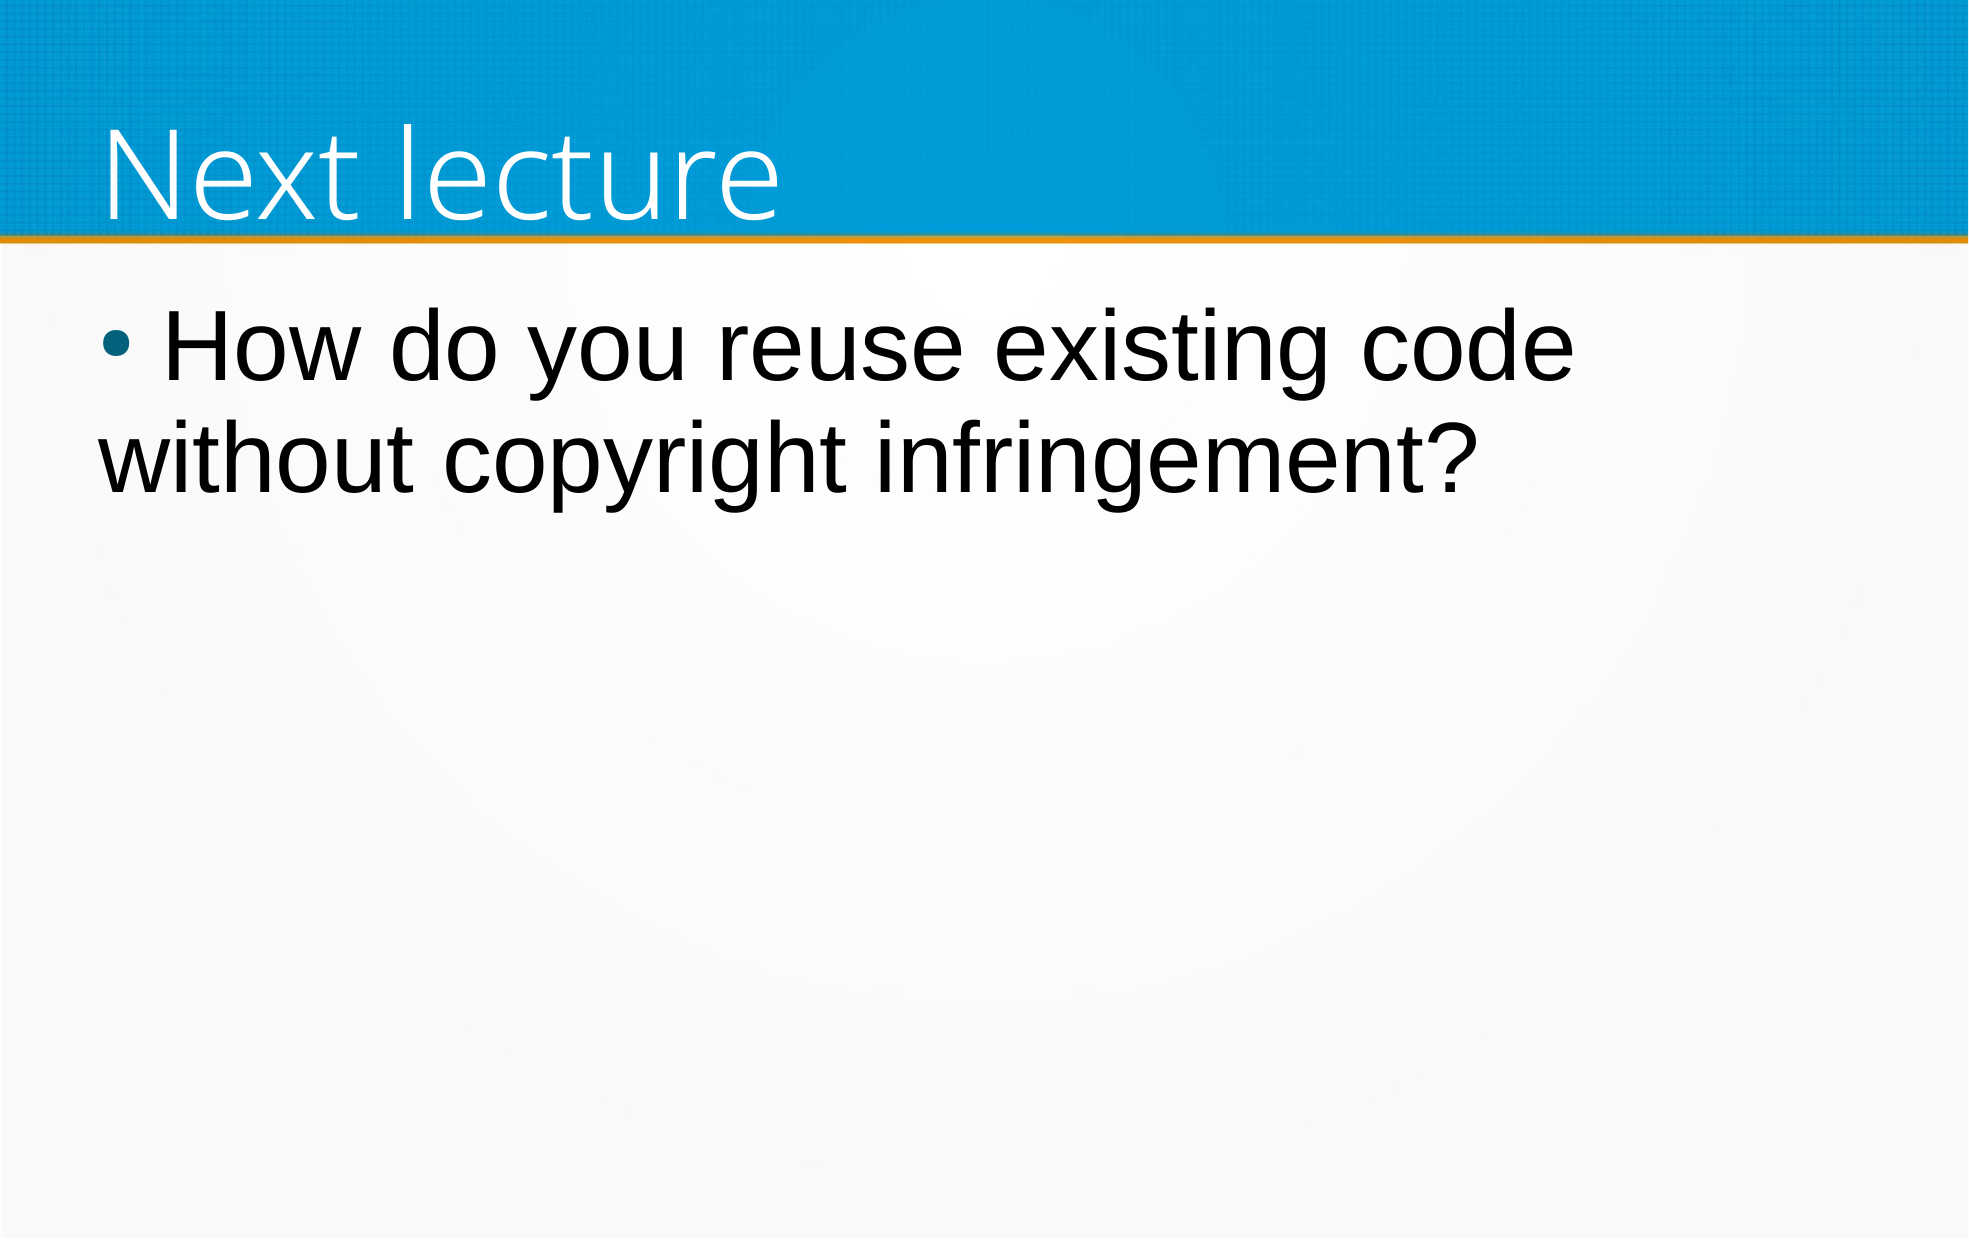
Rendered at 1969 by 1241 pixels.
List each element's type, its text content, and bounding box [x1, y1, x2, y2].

picture [0, 233, 1969, 1241]
list How do you reuse existing code without copyright infringement? [98, 290, 1870, 1010]
title Next lecture [98, 49, 1870, 257]
